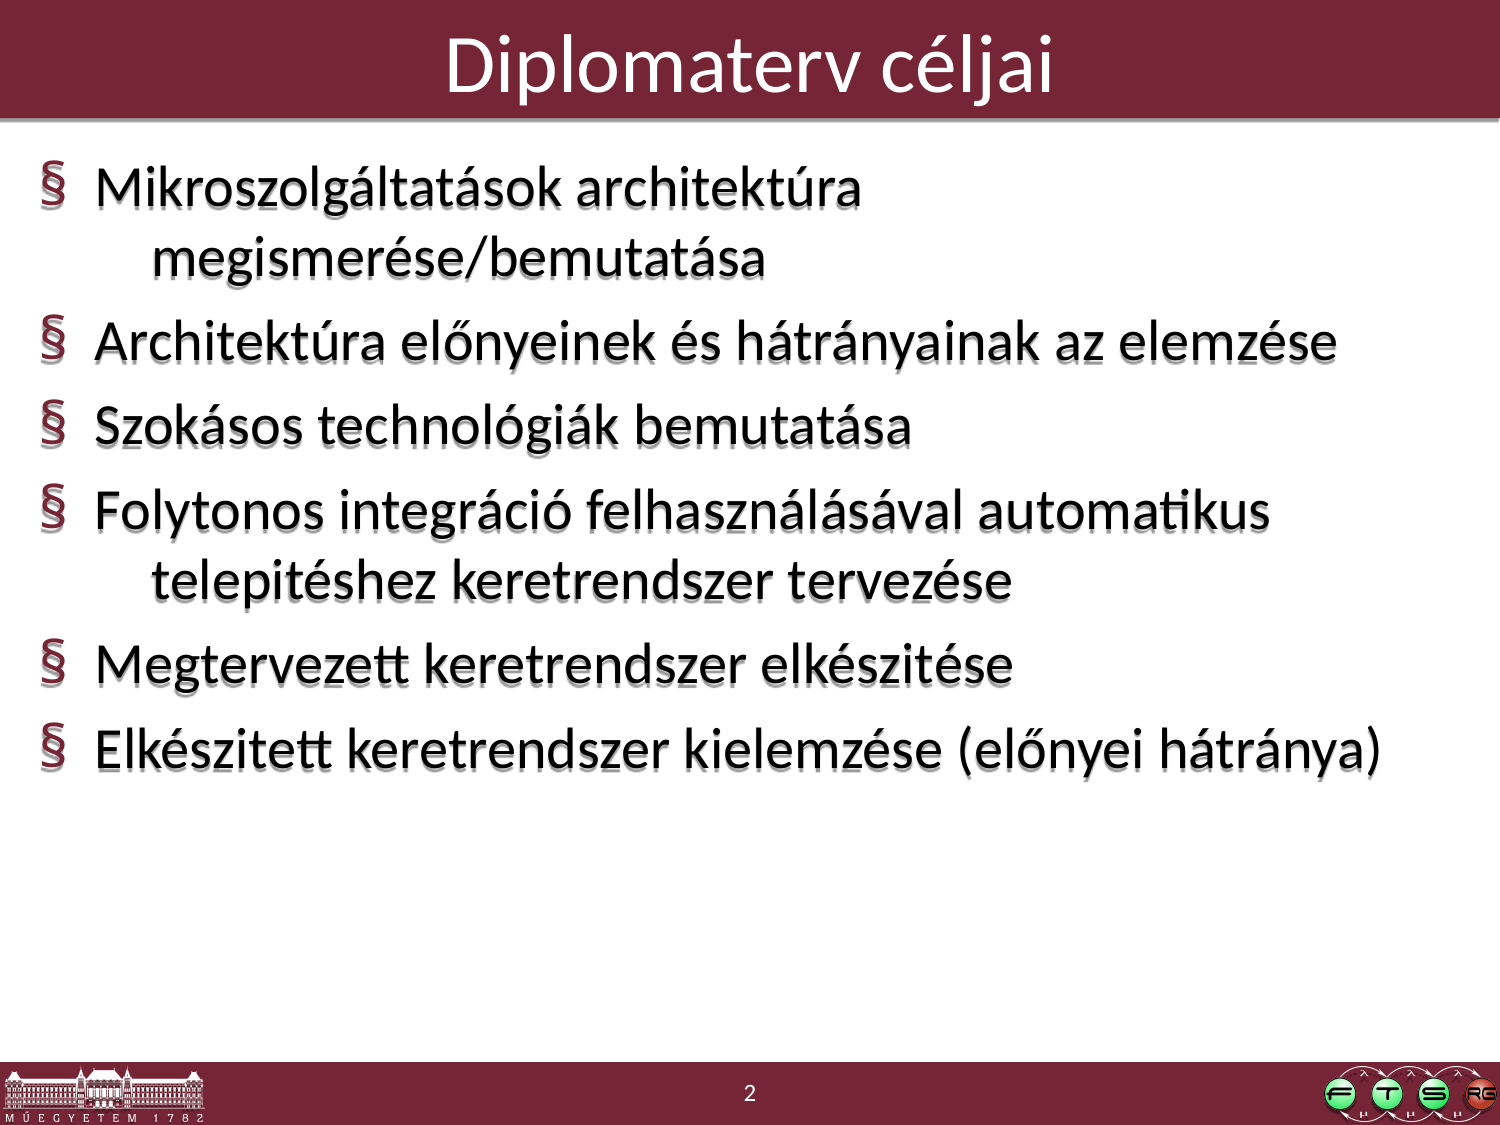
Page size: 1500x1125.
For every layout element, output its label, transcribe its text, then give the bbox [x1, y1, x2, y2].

list Mikroszolgáltatások architektúra megismerése/bemutatása Architektúra előnyeinek és hátrányainak az elemzése Szokásos technológiák bemutatása Folytonos integráció felhasználásával automatikus telepitéshez keretrendszer tervezése Megtervezett keretrendszer elkészitése Elkészitett keretrendszer kielemzése (előnyei hátránya) [23, 140, 1477, 1048]
title Diplomaterv céljai [0, 0, 1500, 119]
text_box 2 [581, 1061, 919, 1122]
